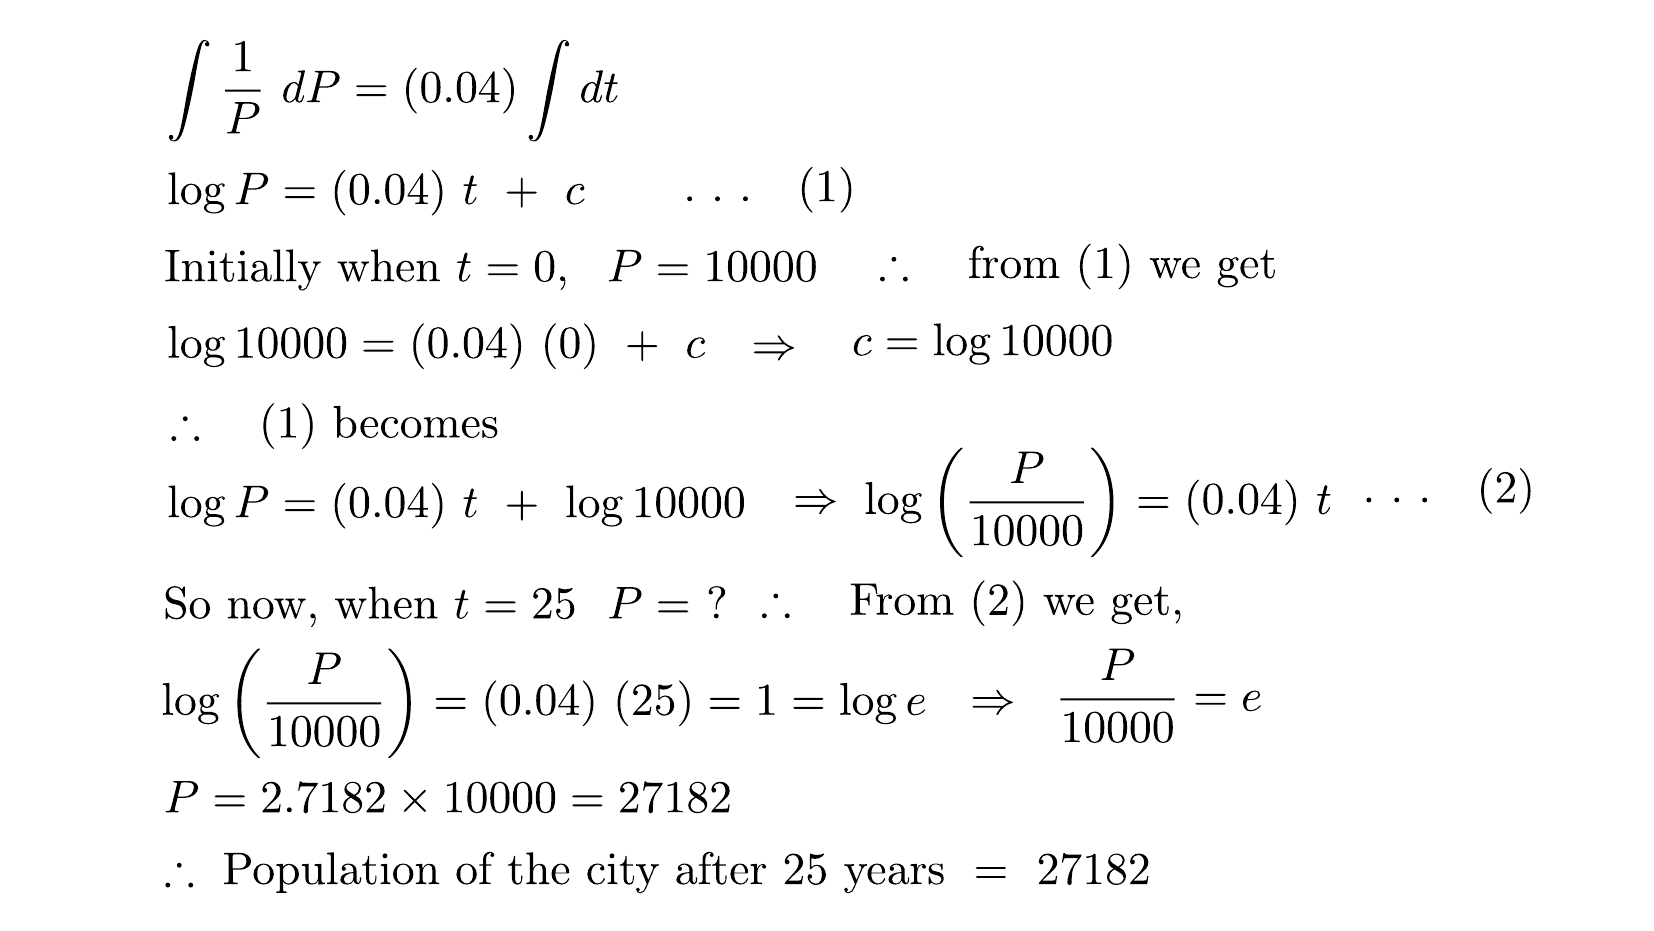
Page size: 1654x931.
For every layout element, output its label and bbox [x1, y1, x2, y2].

text_box [165, 781, 730, 814]
text_box [168, 482, 744, 529]
text_box [853, 323, 1112, 365]
text_box [685, 166, 852, 213]
text_box [168, 169, 585, 216]
text_box [168, 323, 706, 370]
text_box [753, 335, 795, 361]
text_box [165, 249, 816, 291]
text_box [761, 580, 1181, 627]
text_box [168, 39, 619, 142]
text_box [865, 447, 1331, 558]
text_box [972, 689, 1013, 715]
text_box [165, 851, 1149, 894]
text_box [1060, 648, 1261, 744]
subtitle [47, 43, 1607, 896]
text_box [1364, 468, 1531, 514]
text_box [165, 586, 726, 628]
text_box [880, 243, 1275, 290]
text_box [794, 488, 836, 515]
text_box [171, 403, 498, 449]
text_box [162, 648, 926, 759]
